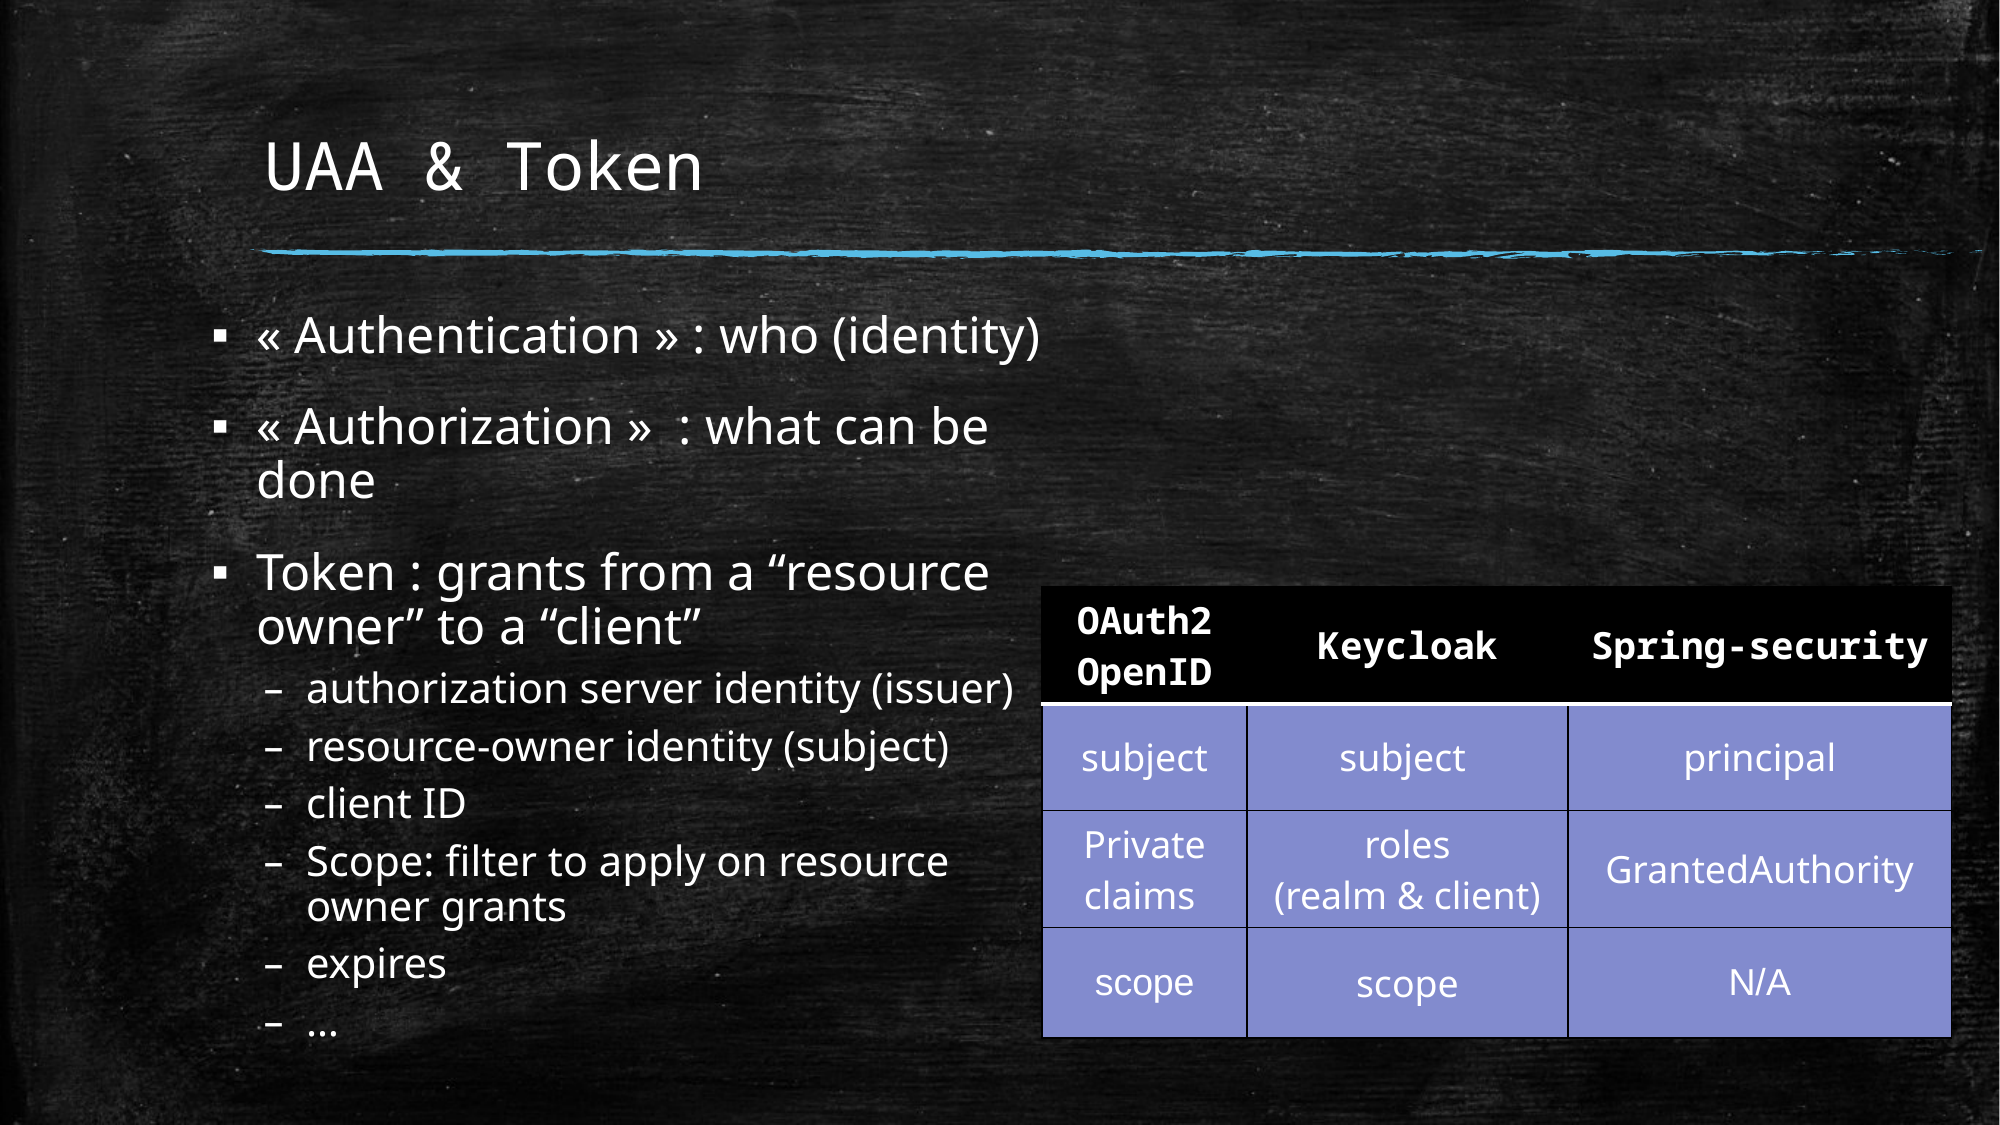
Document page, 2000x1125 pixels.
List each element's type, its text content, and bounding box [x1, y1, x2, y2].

table_cell principal [1569, 706, 1951, 810]
picture [0, 0, 2000, 1125]
table_header OAuth2 OpenID [1043, 587, 1246, 702]
table_cell scope [1248, 928, 1567, 1037]
list « Authentication » : who (identity) « Authorization » : what can be done Token : grants from a “resource owner” to a “client” authorization server identity (issuer) resource-owner identity (subject) client ID Scope: filter to apply on resource owner grants expires … [196, 302, 1071, 1003]
table_cell N/A [1569, 928, 1951, 1037]
table_cell subject [1248, 706, 1567, 810]
title UAA & Token [249, 45, 1788, 213]
table_cell GrantedAuthority [1569, 811, 1951, 927]
table_header Spring-security [1569, 587, 1951, 702]
table_header Keycloak [1248, 587, 1567, 702]
table_cell subject [1043, 706, 1246, 810]
table_cell scope [1043, 928, 1246, 1037]
table_cell roles (realm & client) [1248, 811, 1567, 927]
table_cell Private claims [1043, 811, 1246, 927]
